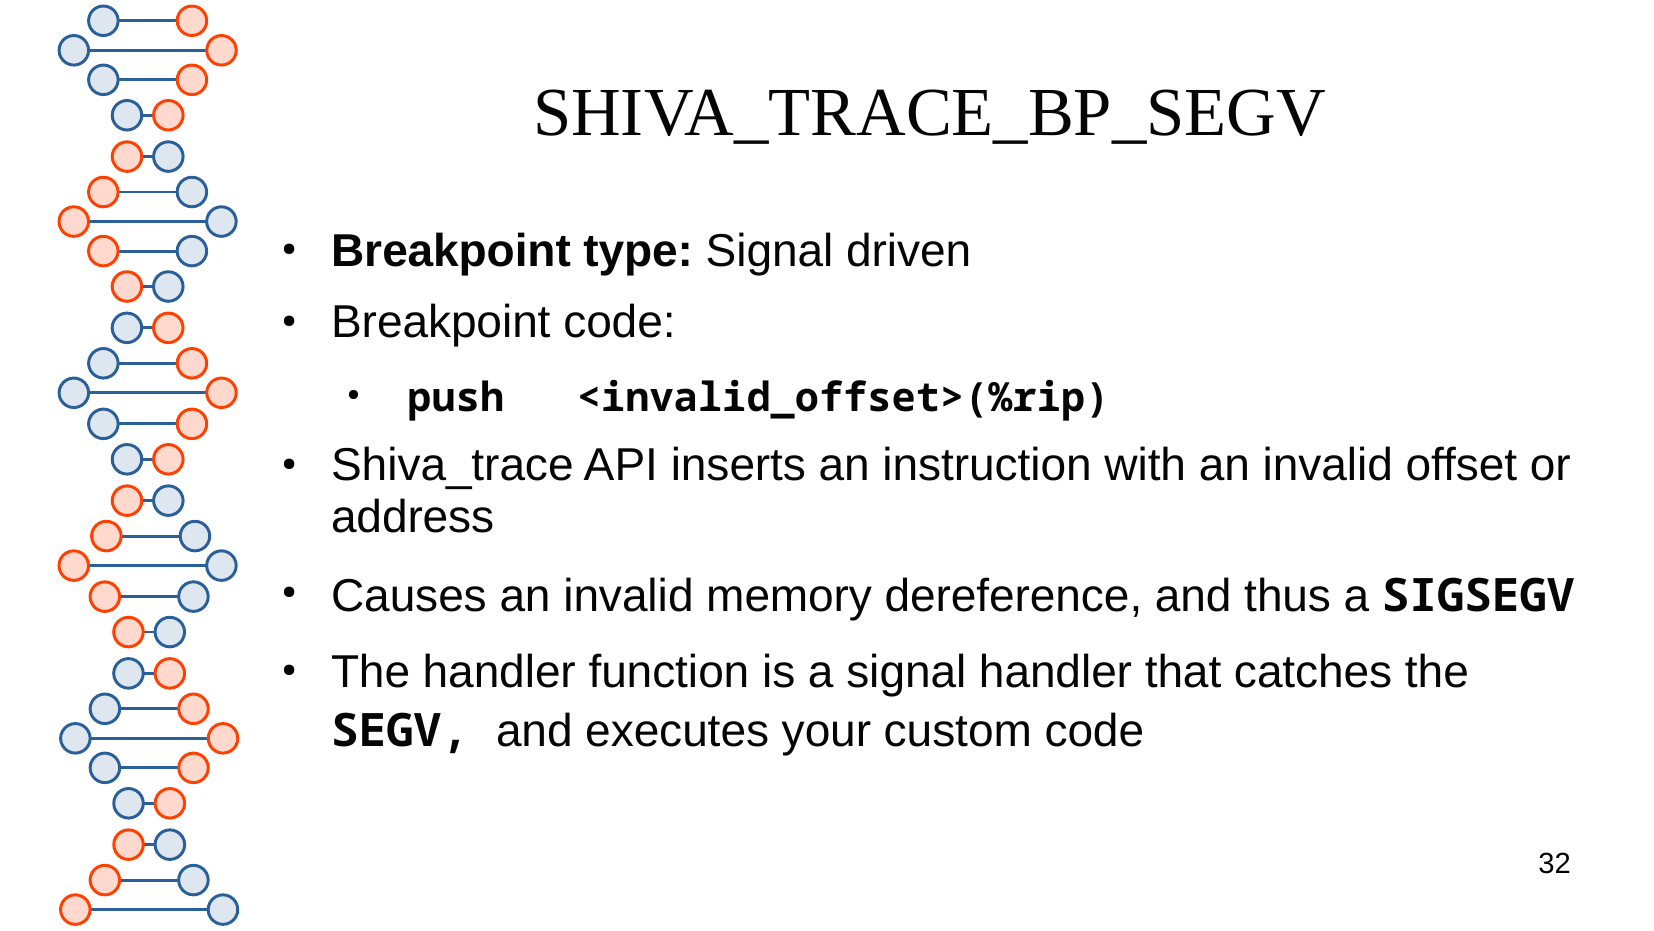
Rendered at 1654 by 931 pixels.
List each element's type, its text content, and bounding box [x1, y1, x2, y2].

title SHIVA_TRACE_BP_SEGV [265, 35, 1595, 189]
list Breakpoint type: Signal driven Breakpoint code: push <invalid_offset>(%rip) Shiva_trace API inserts an instruction with an invalid offset or address Causes an invalid memory dereference, and thus a SIGSEGV The handler function is a signal handler that catches the SEGV, and executes your custom code [265, 224, 1595, 764]
